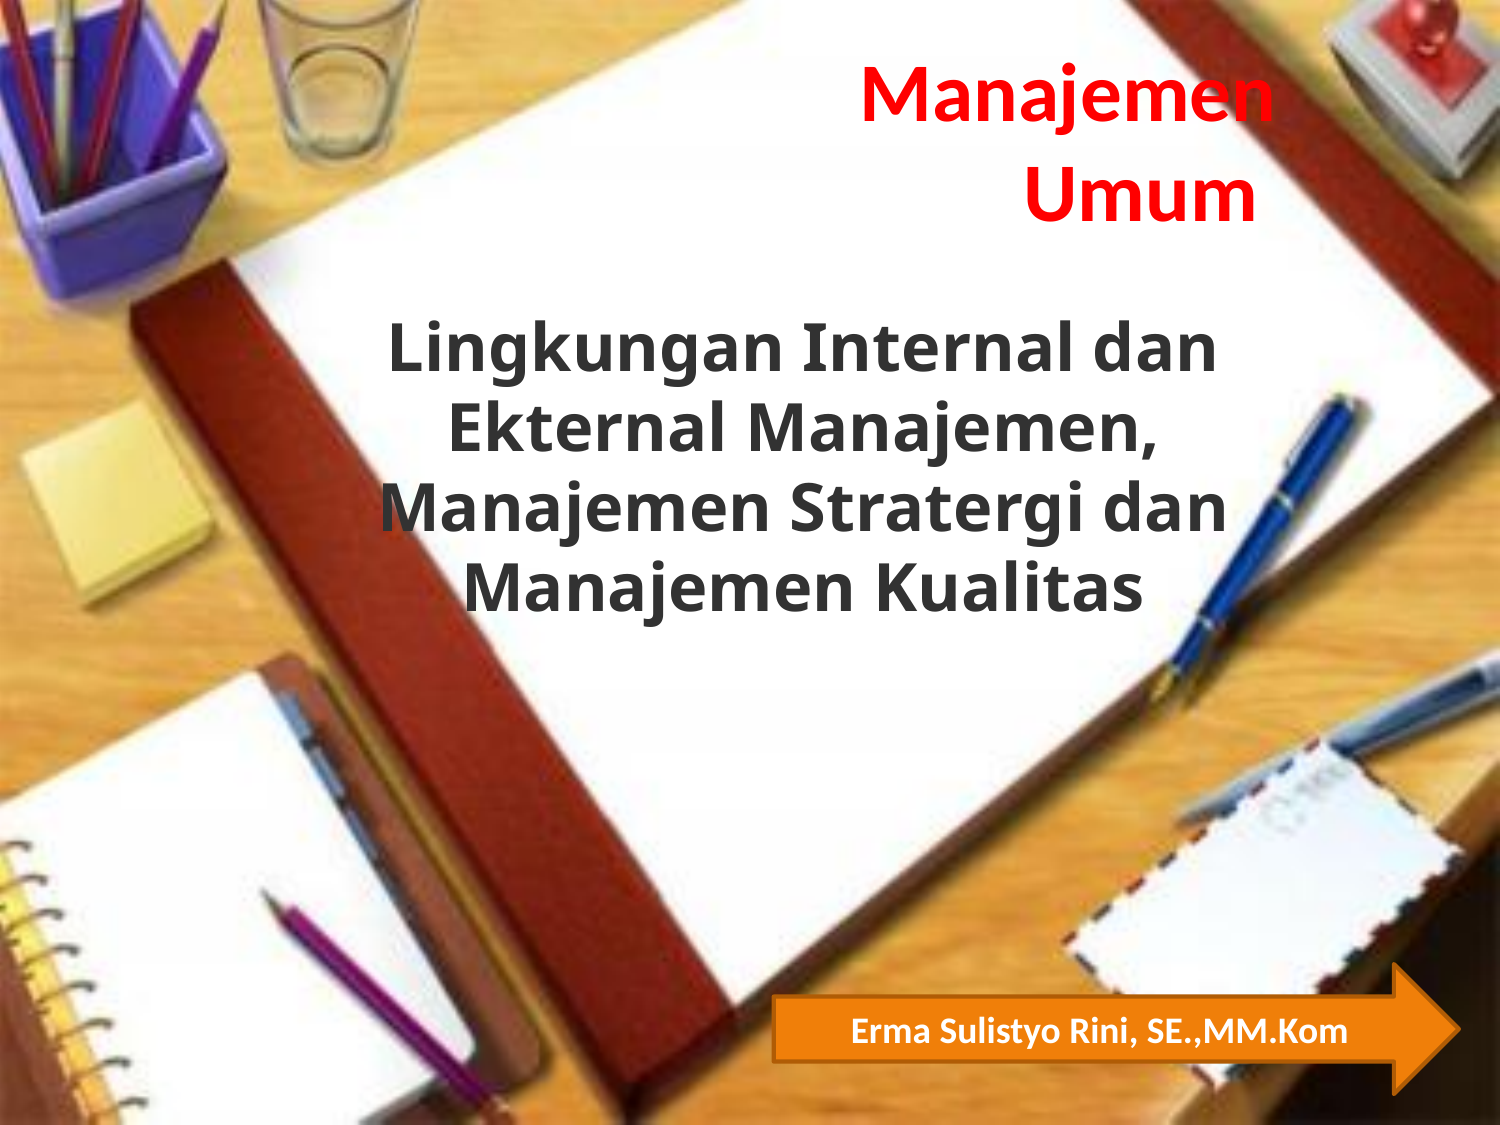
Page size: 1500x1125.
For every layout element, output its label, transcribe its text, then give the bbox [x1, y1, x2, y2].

text_box Erma Sulistyo Rini, SE.,MM.Kom [773, 964, 1459, 1095]
title Lingkungan Internal dan Ekternal Manajemen, Manajemen Stratergi dan Manajemen Kualitas [277, 290, 1329, 639]
subtitle Manajemen Umum [844, 31, 1411, 232]
